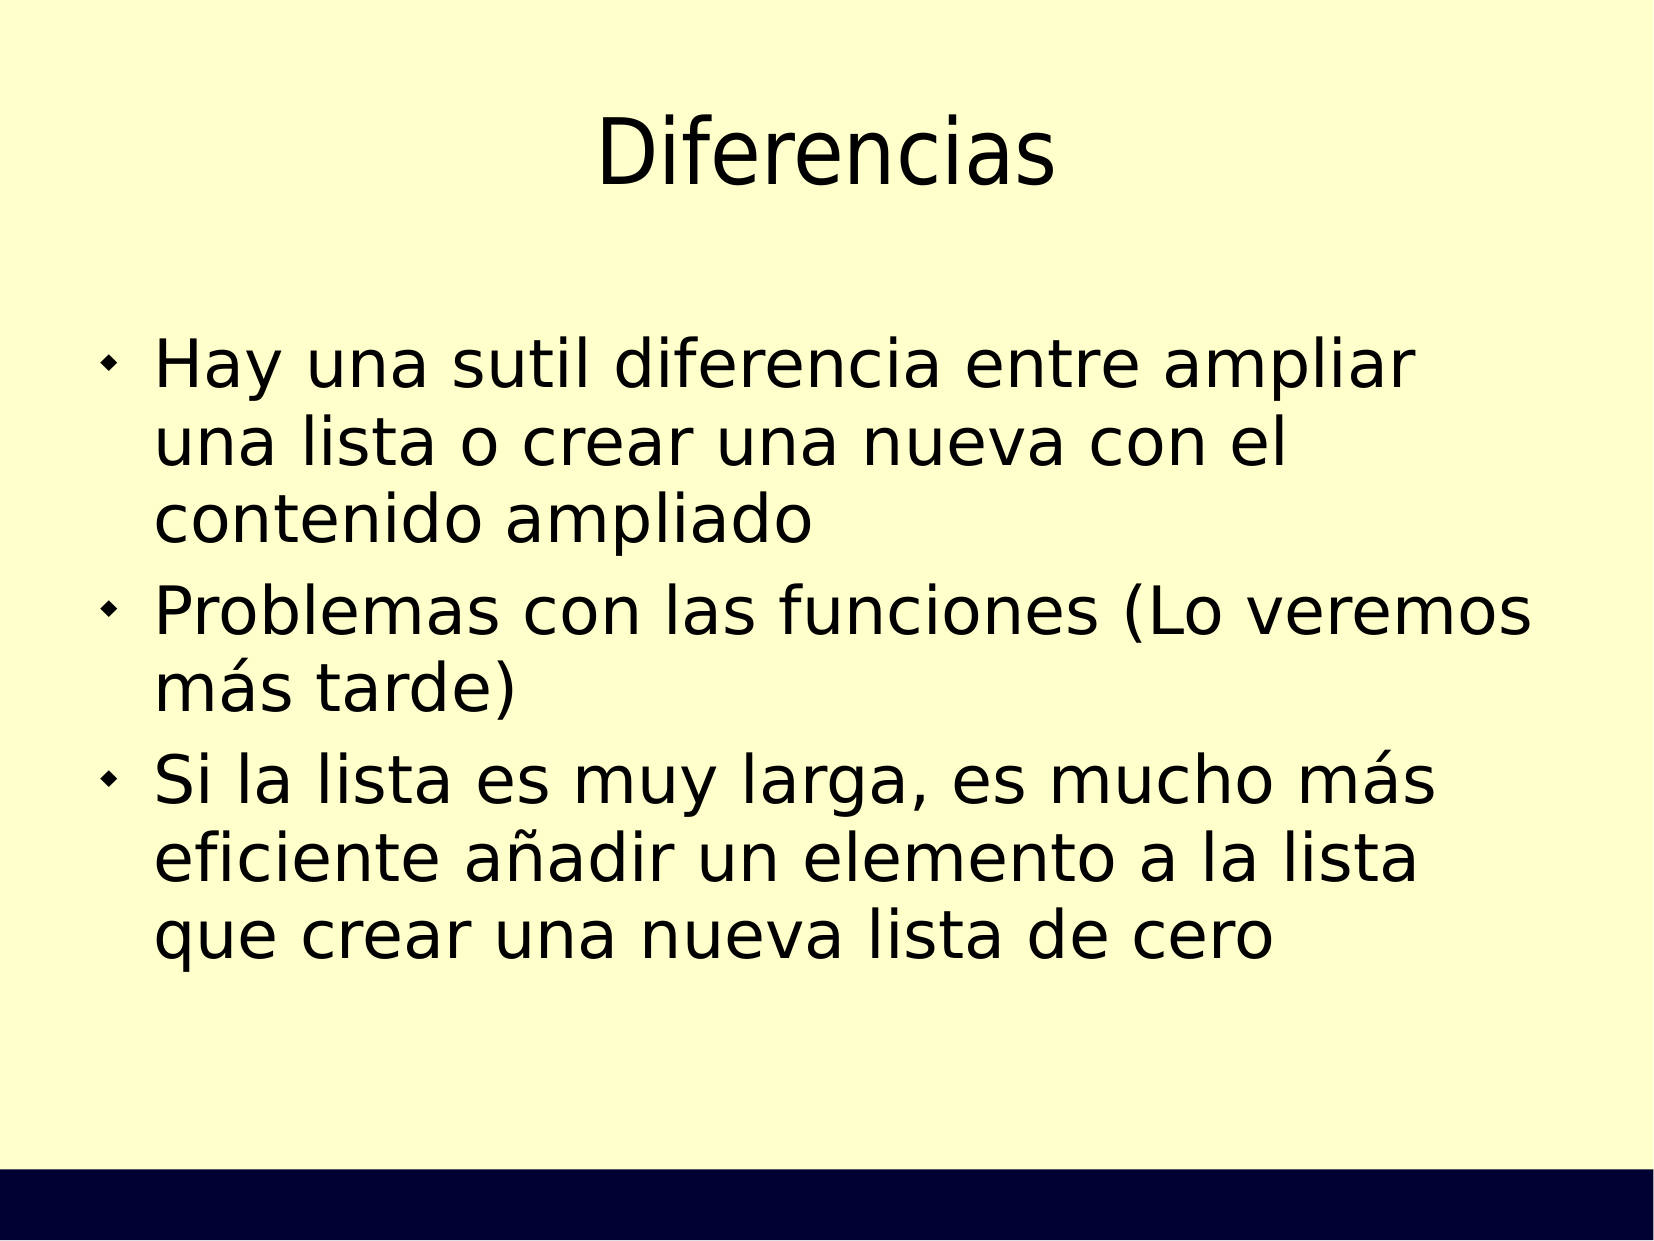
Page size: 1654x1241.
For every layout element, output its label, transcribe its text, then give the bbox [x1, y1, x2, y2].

list Hay una sutil diferencia entre ampliar una lista o crear una nueva con el contenido ampliado Problemas con las funciones (Lo veremos más tarde) Si la lista es muy larga, es mucho más eficiente añadir un elemento a la lista que crear una nueva lista de cero [82, 290, 1538, 1010]
title Diferencias [82, 49, 1571, 257]
